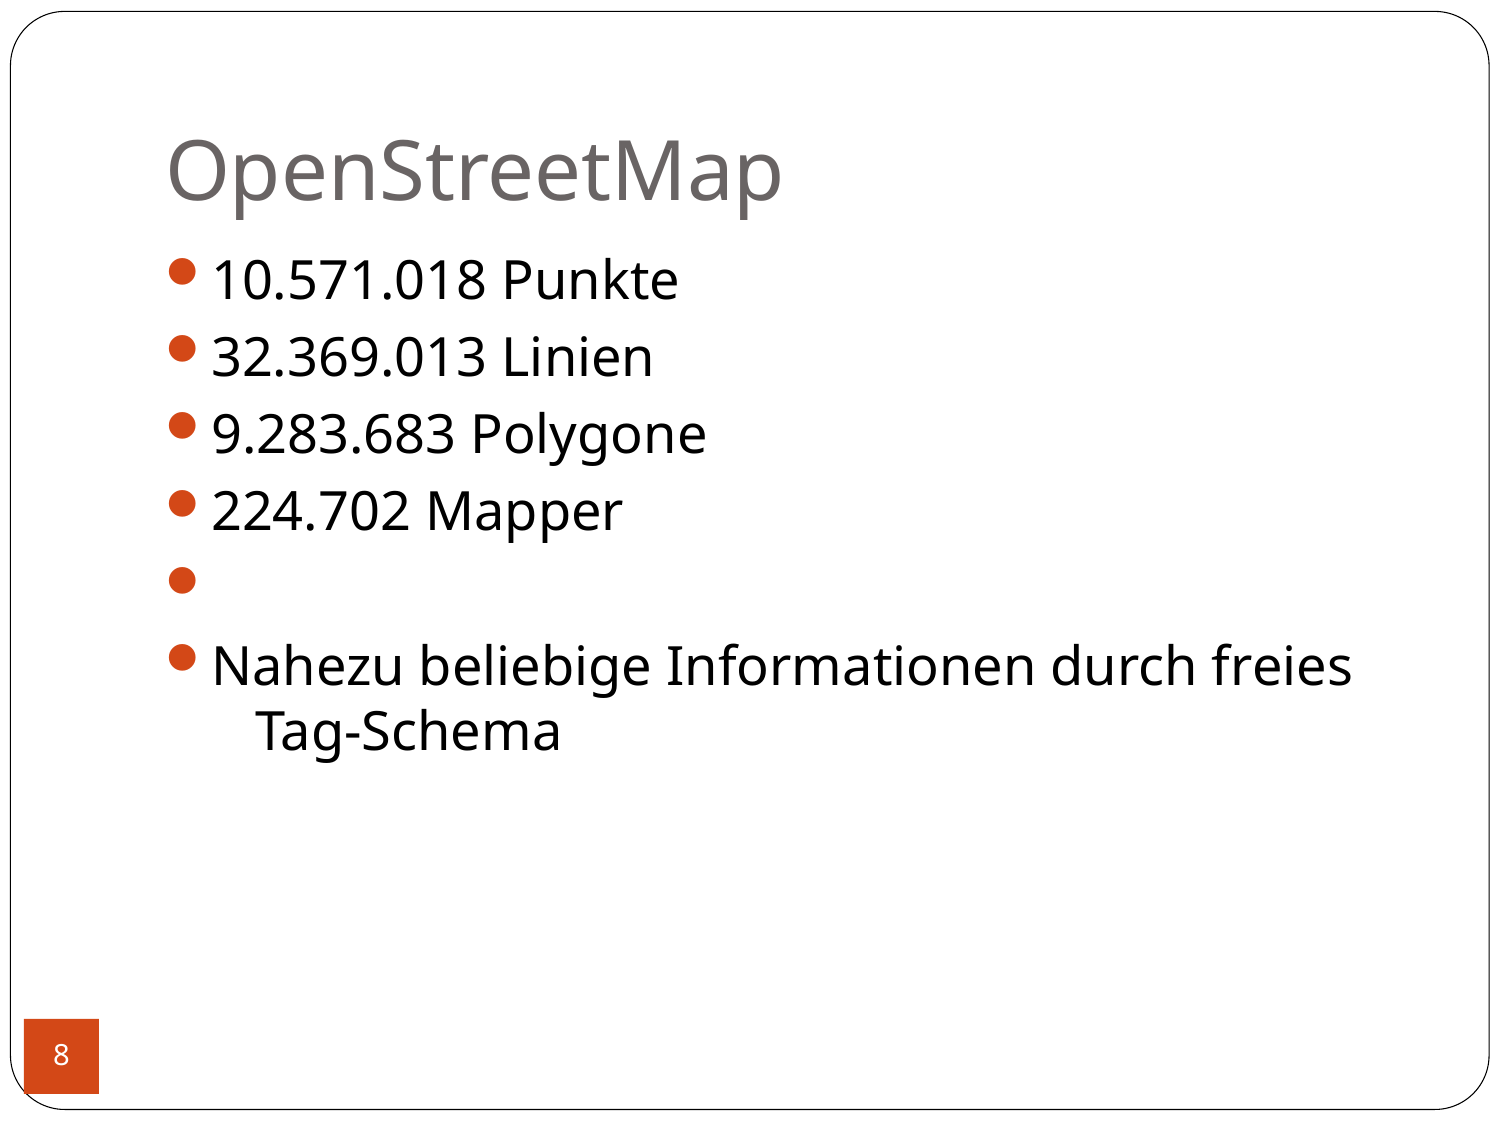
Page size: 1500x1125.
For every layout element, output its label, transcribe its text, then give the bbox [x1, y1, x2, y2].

text_box 8 [23, 1018, 99, 1094]
list 10.571.018 Punkte 32.369.013 Linien 9.283.683 Polygone 224.702 Mapper Nahezu beliebige Informationen durch freies Tag-Schema [150, 237, 1426, 988]
title OpenStreetMap [150, 45, 1426, 233]
